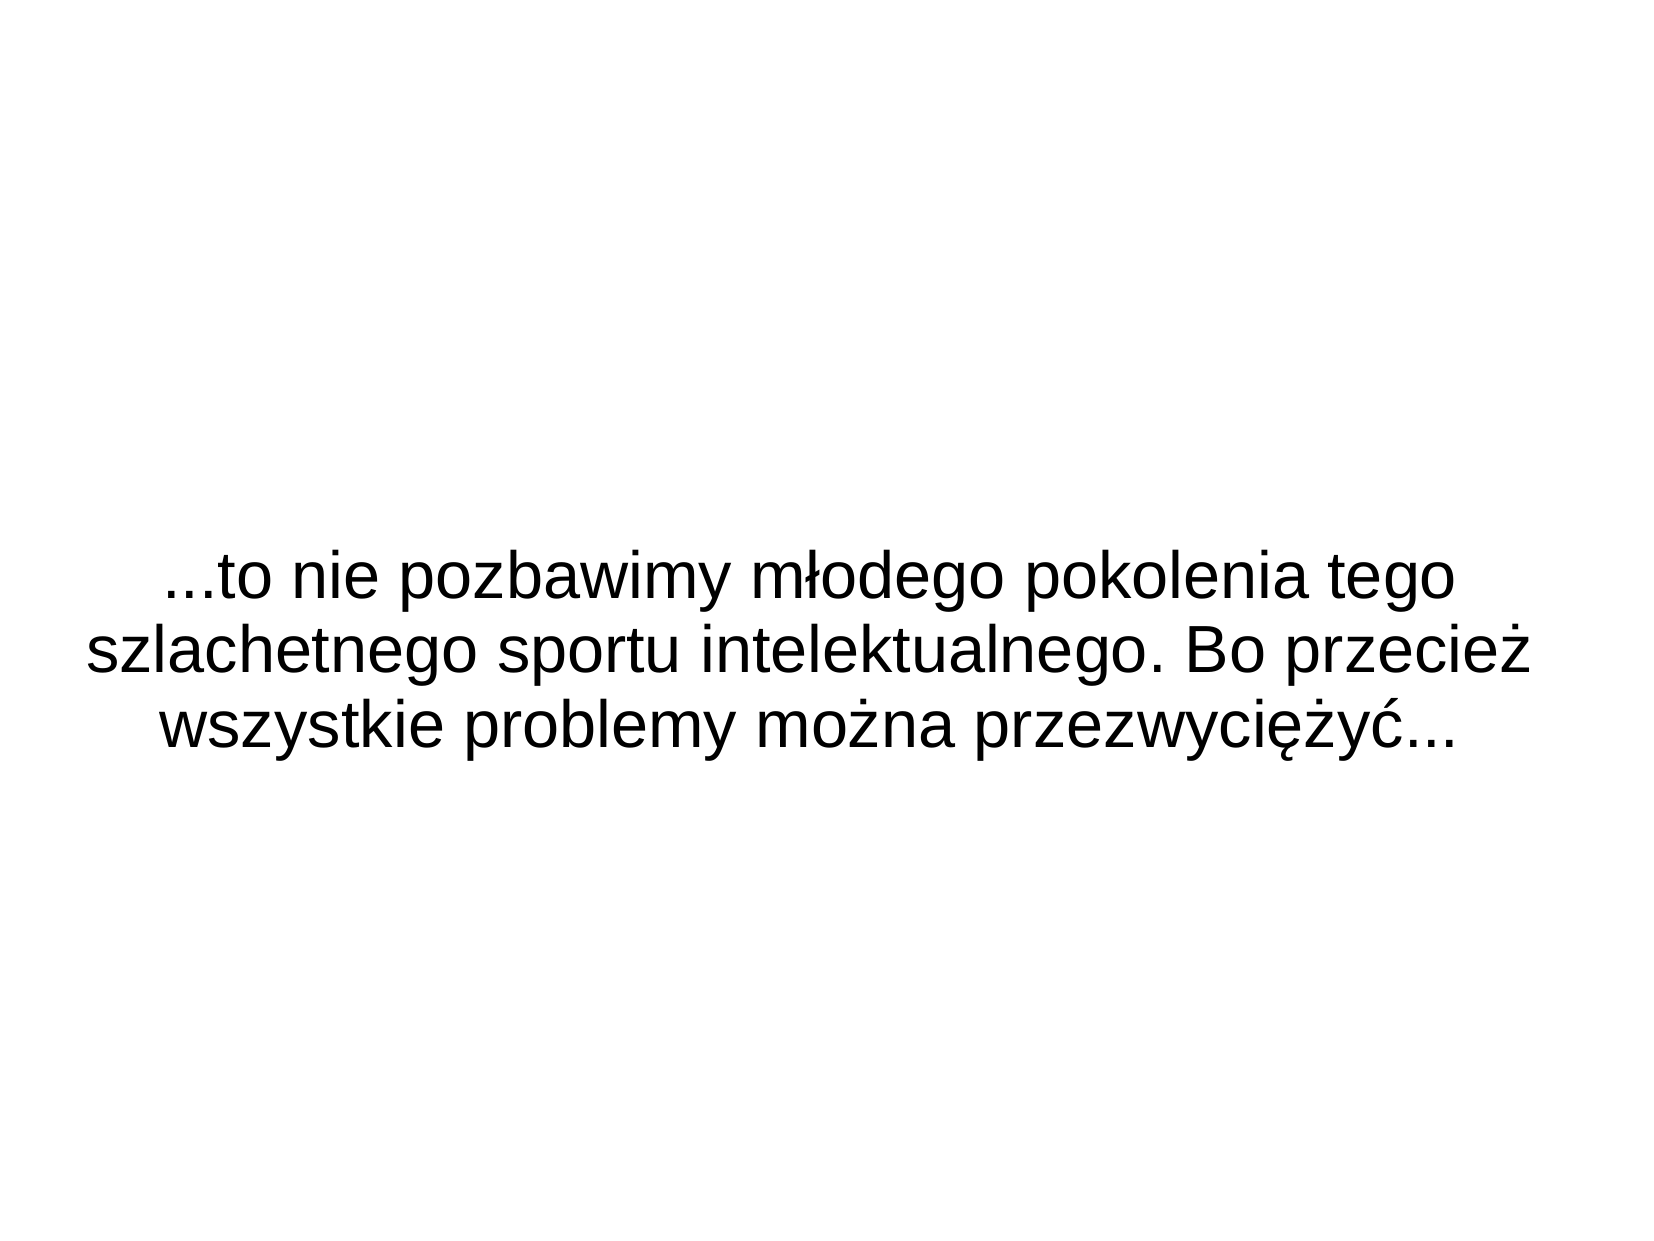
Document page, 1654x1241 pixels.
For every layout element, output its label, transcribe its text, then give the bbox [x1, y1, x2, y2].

subtitle ...to nie pozbawimy młodego pokolenia tego szlachetnego sportu intelektualnego. Bo przecież wszystkie problemy można przezwyciężyć... [82, 290, 1538, 1010]
